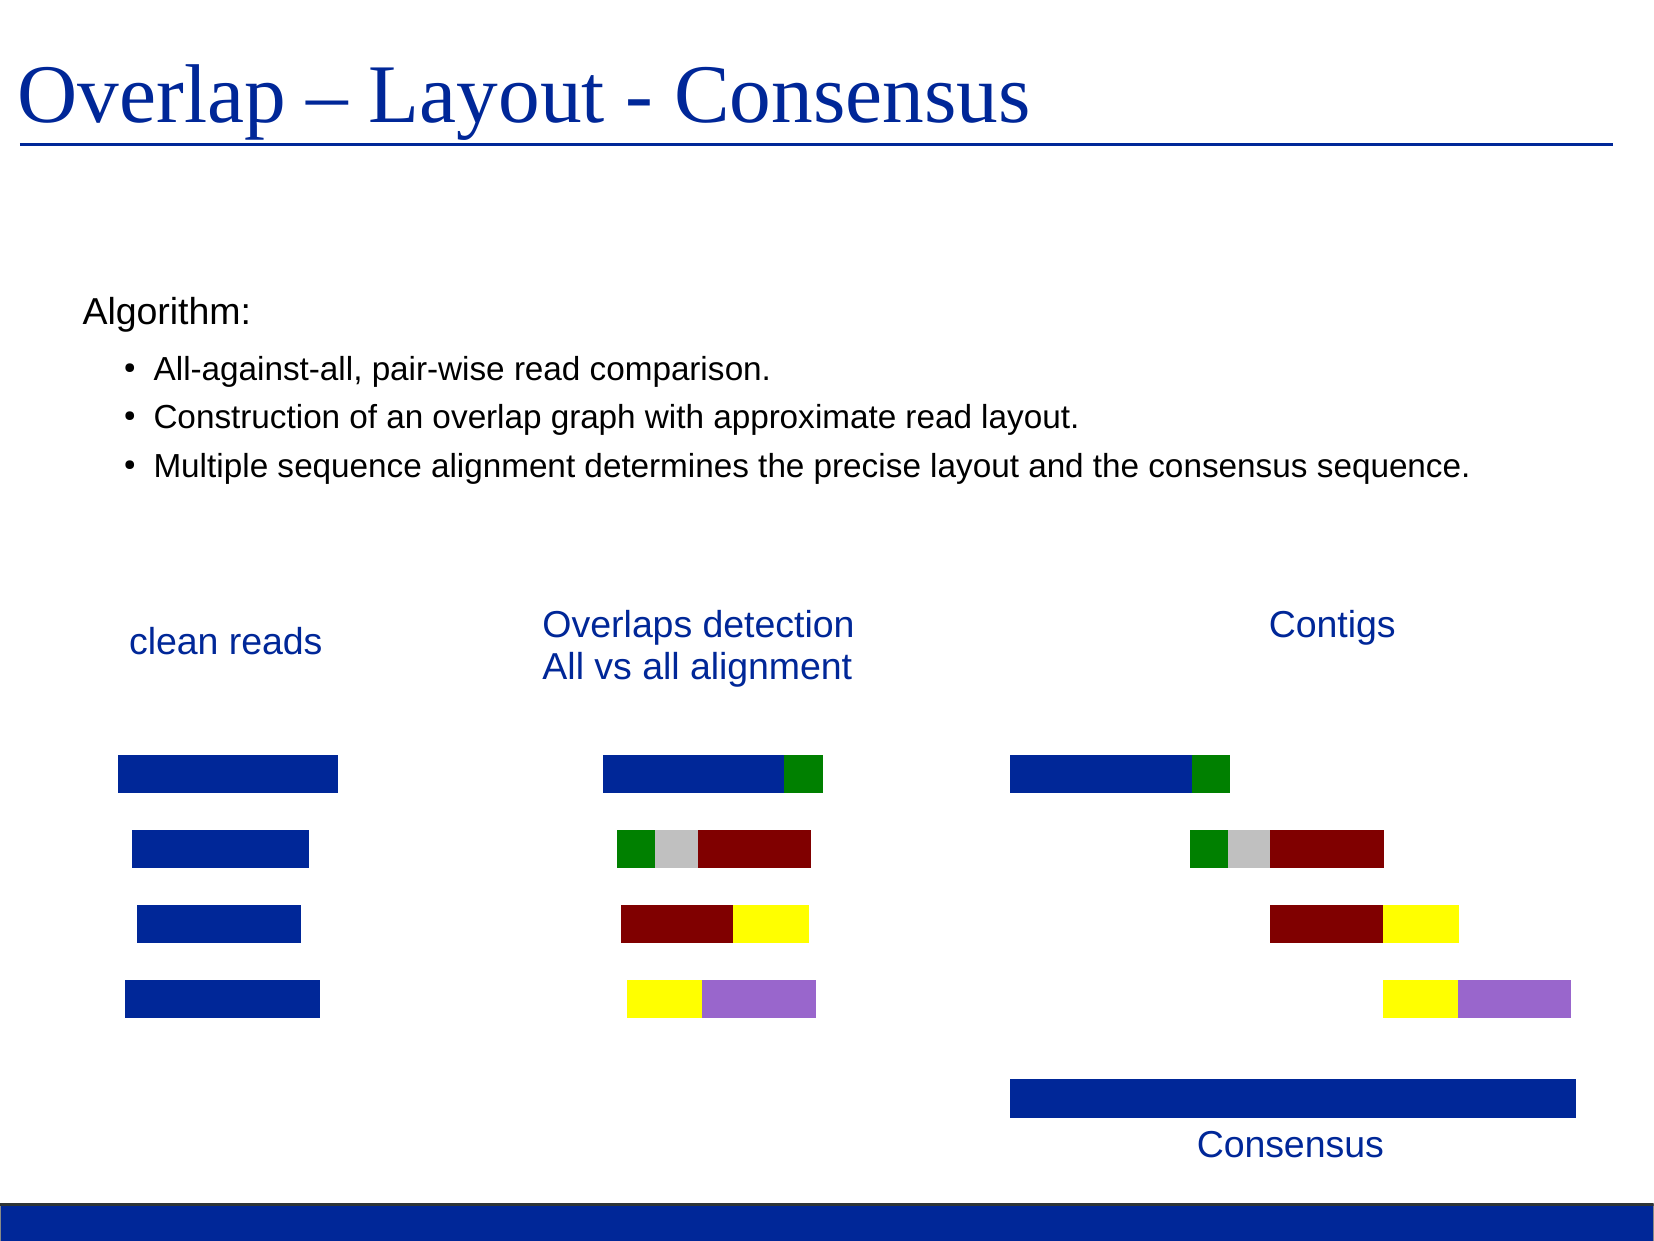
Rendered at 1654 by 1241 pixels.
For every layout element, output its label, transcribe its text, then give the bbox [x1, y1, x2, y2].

list Algorithm: All-against-all, pair-wise read comparison. Construction of an overlap graph with approximate read layout. Multiple sequence alignment determines the precise layout and the consensus sequence. [82, 290, 1571, 1109]
title Overlap – Layout - Consensus [17, 0, 1589, 198]
text_box [617, 830, 811, 868]
text_box [137, 905, 301, 943]
text_box Contigs [1254, 595, 1463, 653]
text_box [627, 980, 816, 1018]
text_box [1270, 905, 1459, 943]
text_box [1383, 980, 1571, 1018]
text_box [1010, 755, 1230, 793]
text_box Overlaps detection All vs all alignment [527, 595, 873, 695]
text_box [603, 755, 823, 793]
text_box [621, 905, 809, 943]
text_box [132, 830, 309, 868]
text_box [1190, 830, 1384, 868]
text_box Consensus [1182, 1116, 1429, 1174]
text_box [125, 980, 320, 1018]
text_box clean reads [114, 613, 338, 671]
text_box [118, 755, 338, 793]
text_box [1010, 1079, 1576, 1118]
